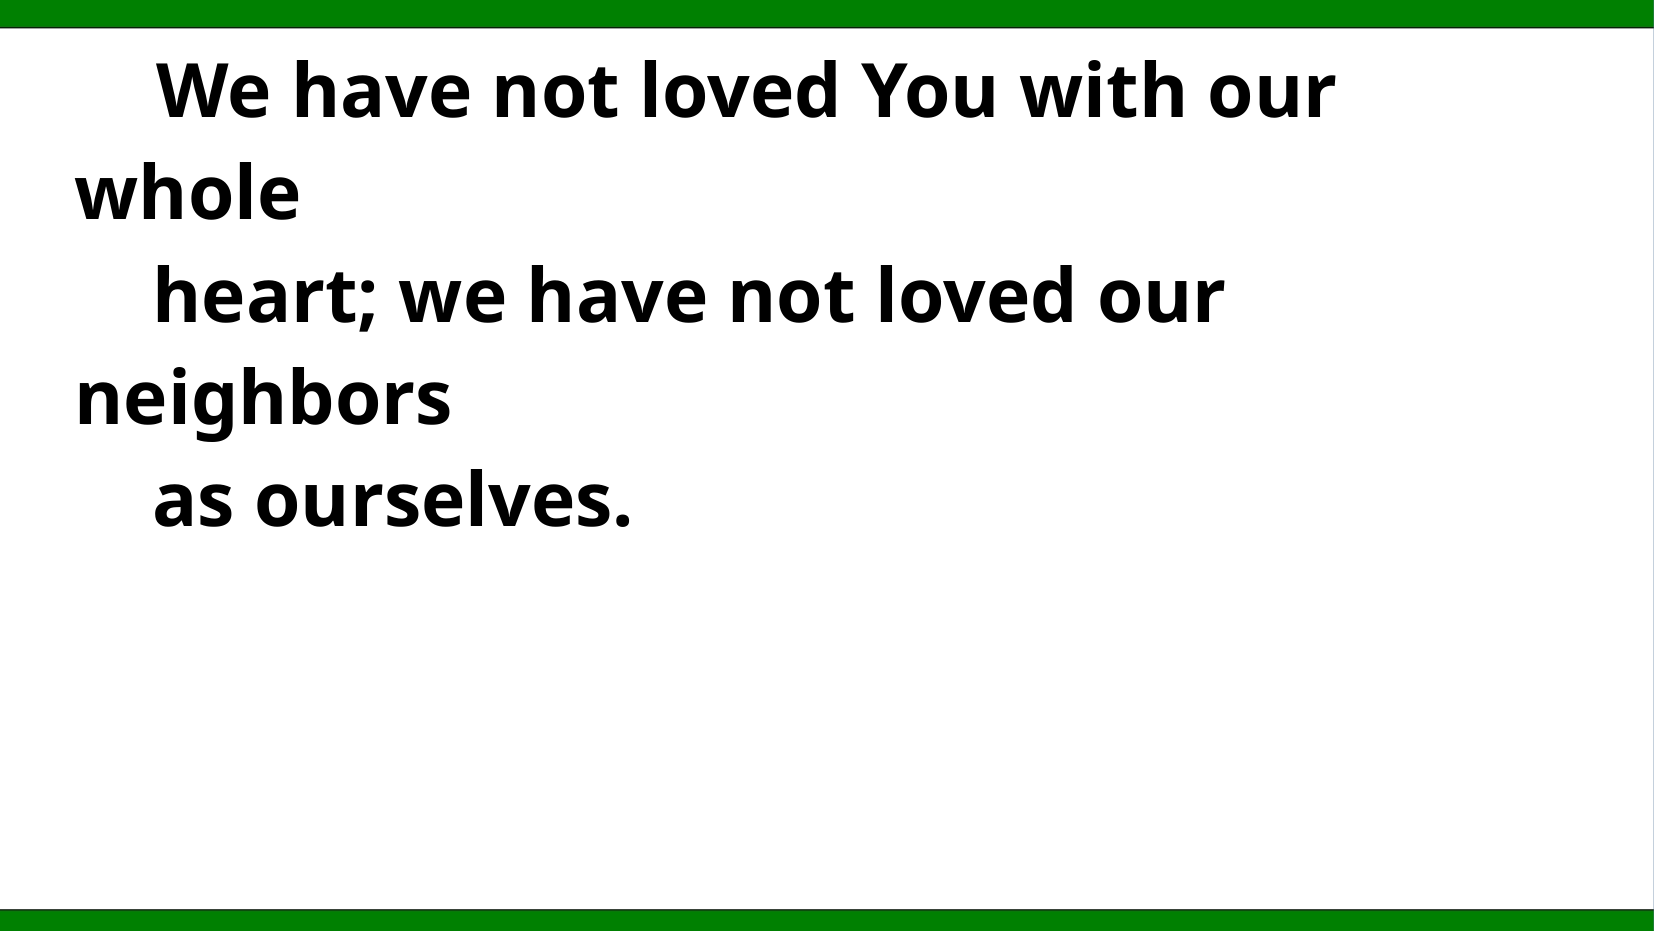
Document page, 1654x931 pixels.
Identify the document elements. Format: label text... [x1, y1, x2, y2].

text_box We have not loved You with our whole heart; we have not loved our neighbors as ourselves. [60, 30, 1591, 361]
picture [0, 0, 1654, 931]
